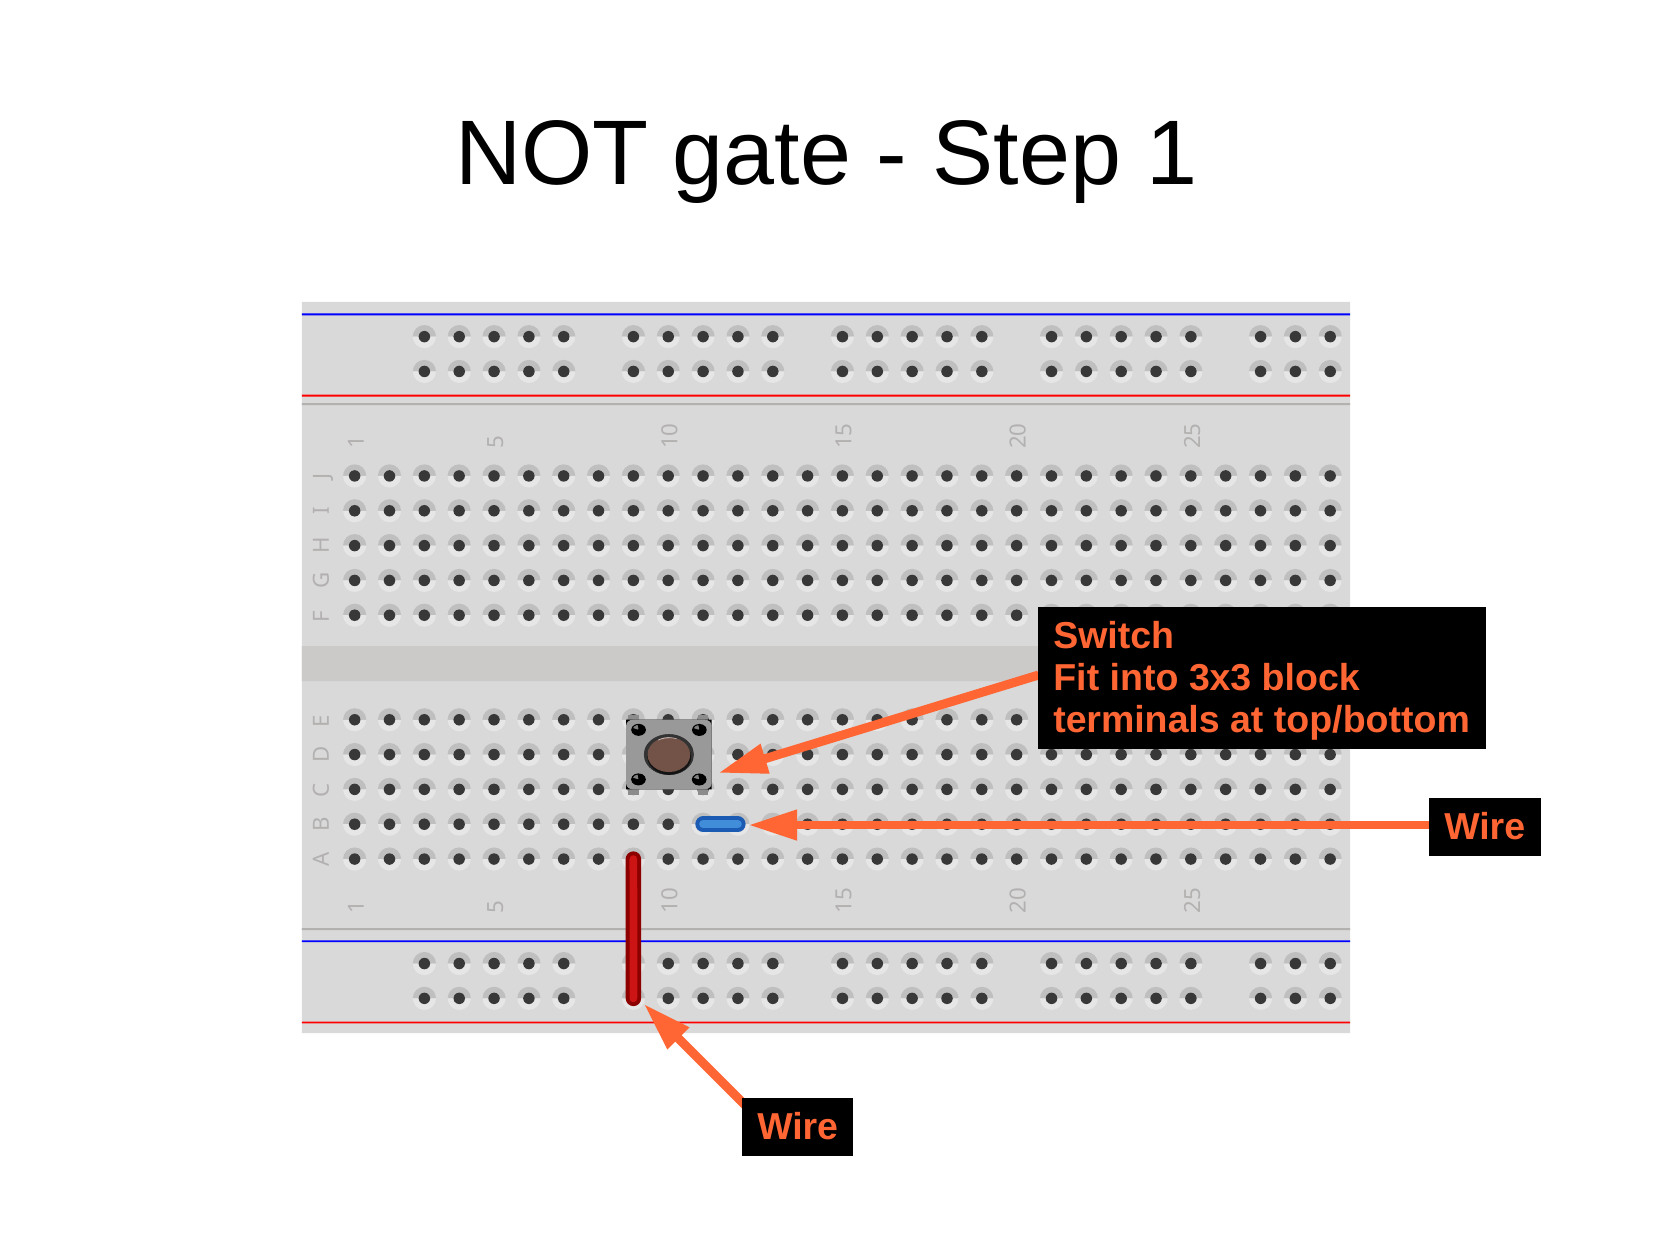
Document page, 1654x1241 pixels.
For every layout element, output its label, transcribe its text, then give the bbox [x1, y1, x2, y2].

picture [300, 300, 1351, 1036]
text_box Wire [1429, 798, 1541, 856]
text_box Switch Fit into 3x3 block terminals at top/bottom [1038, 607, 1486, 749]
text_box Wire [742, 1098, 853, 1156]
title NOT gate - Step 1 [82, 49, 1571, 257]
